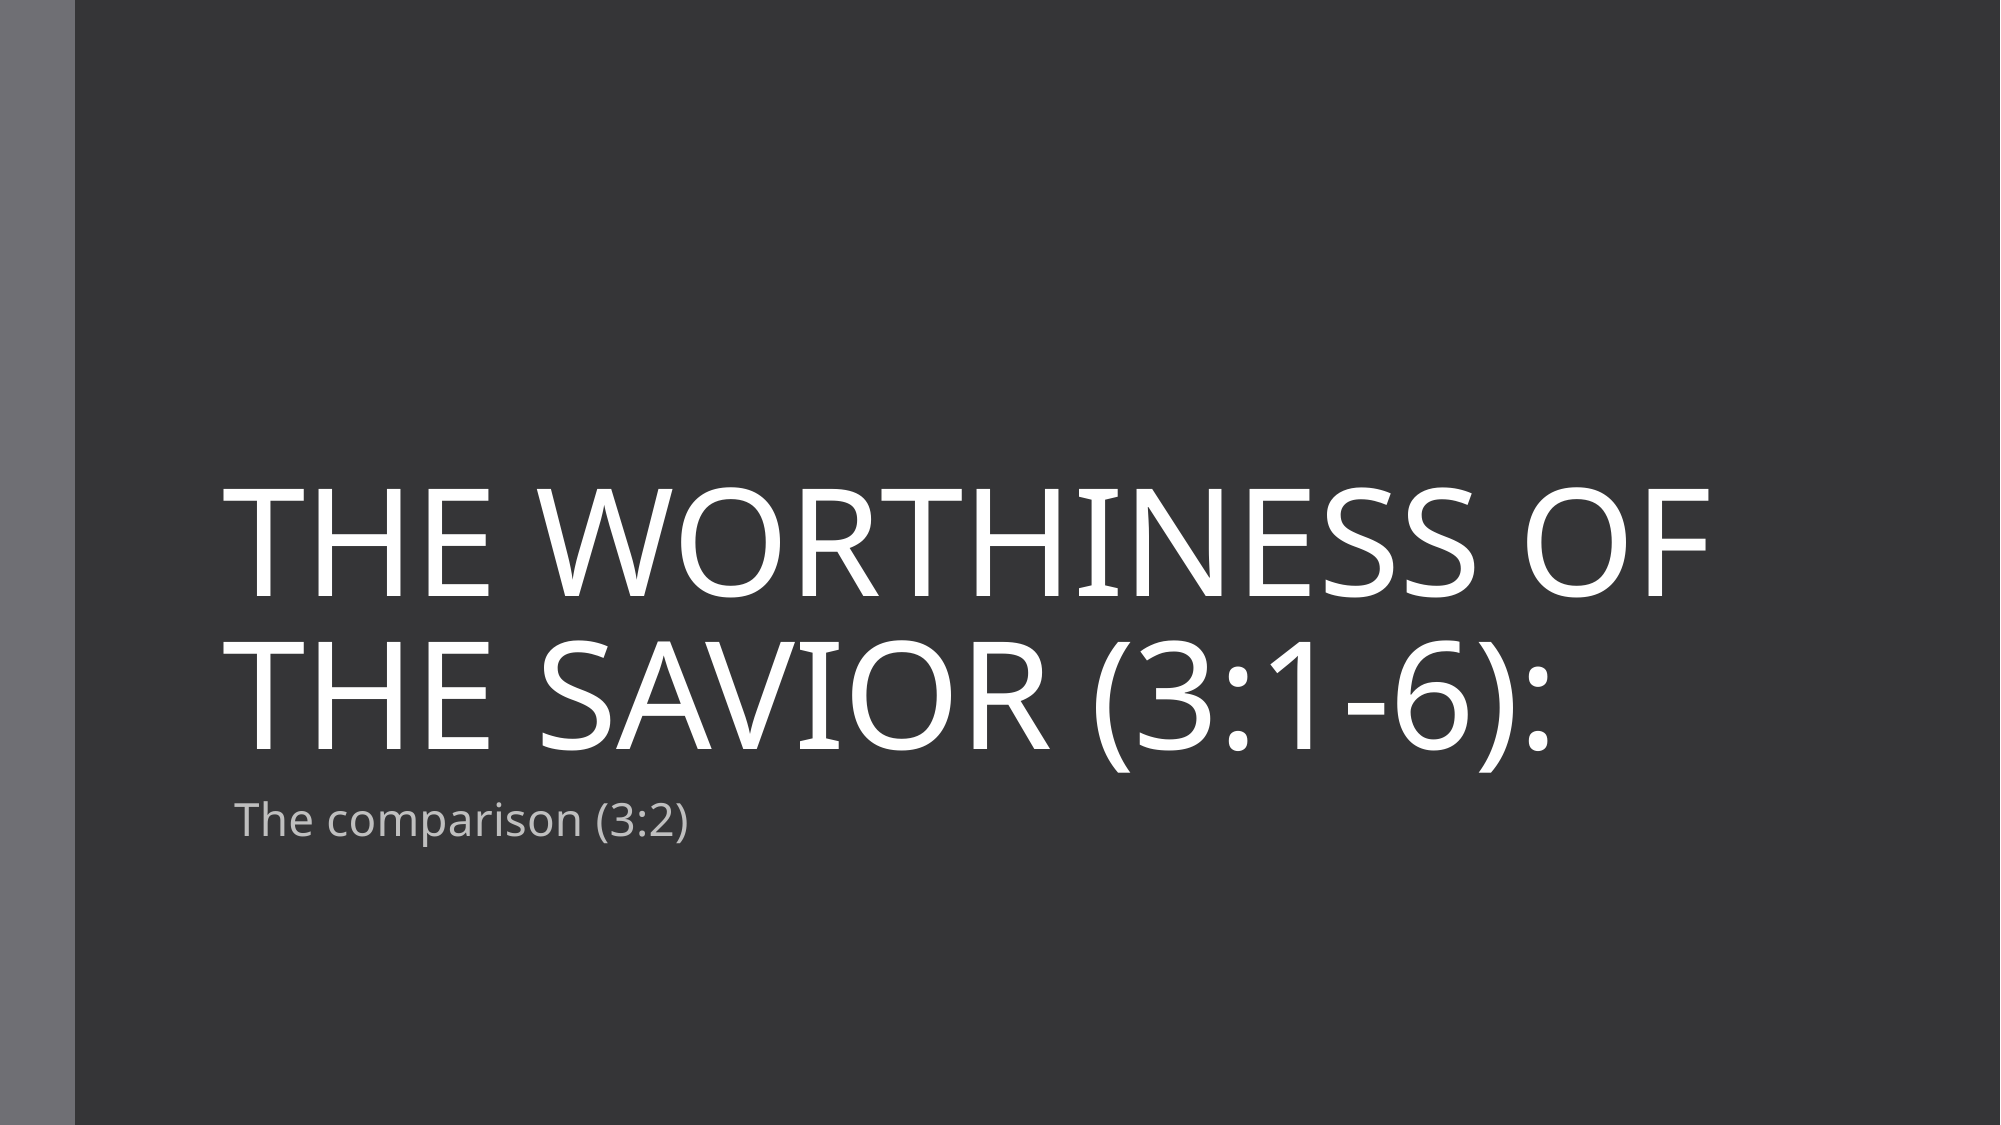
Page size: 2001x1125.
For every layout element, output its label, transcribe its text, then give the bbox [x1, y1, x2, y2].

title THE WORTHINESS OF THE SAVIOR (3:1-6): [206, 124, 1752, 787]
subtitle The comparison (3:2) [206, 787, 1752, 1066]
